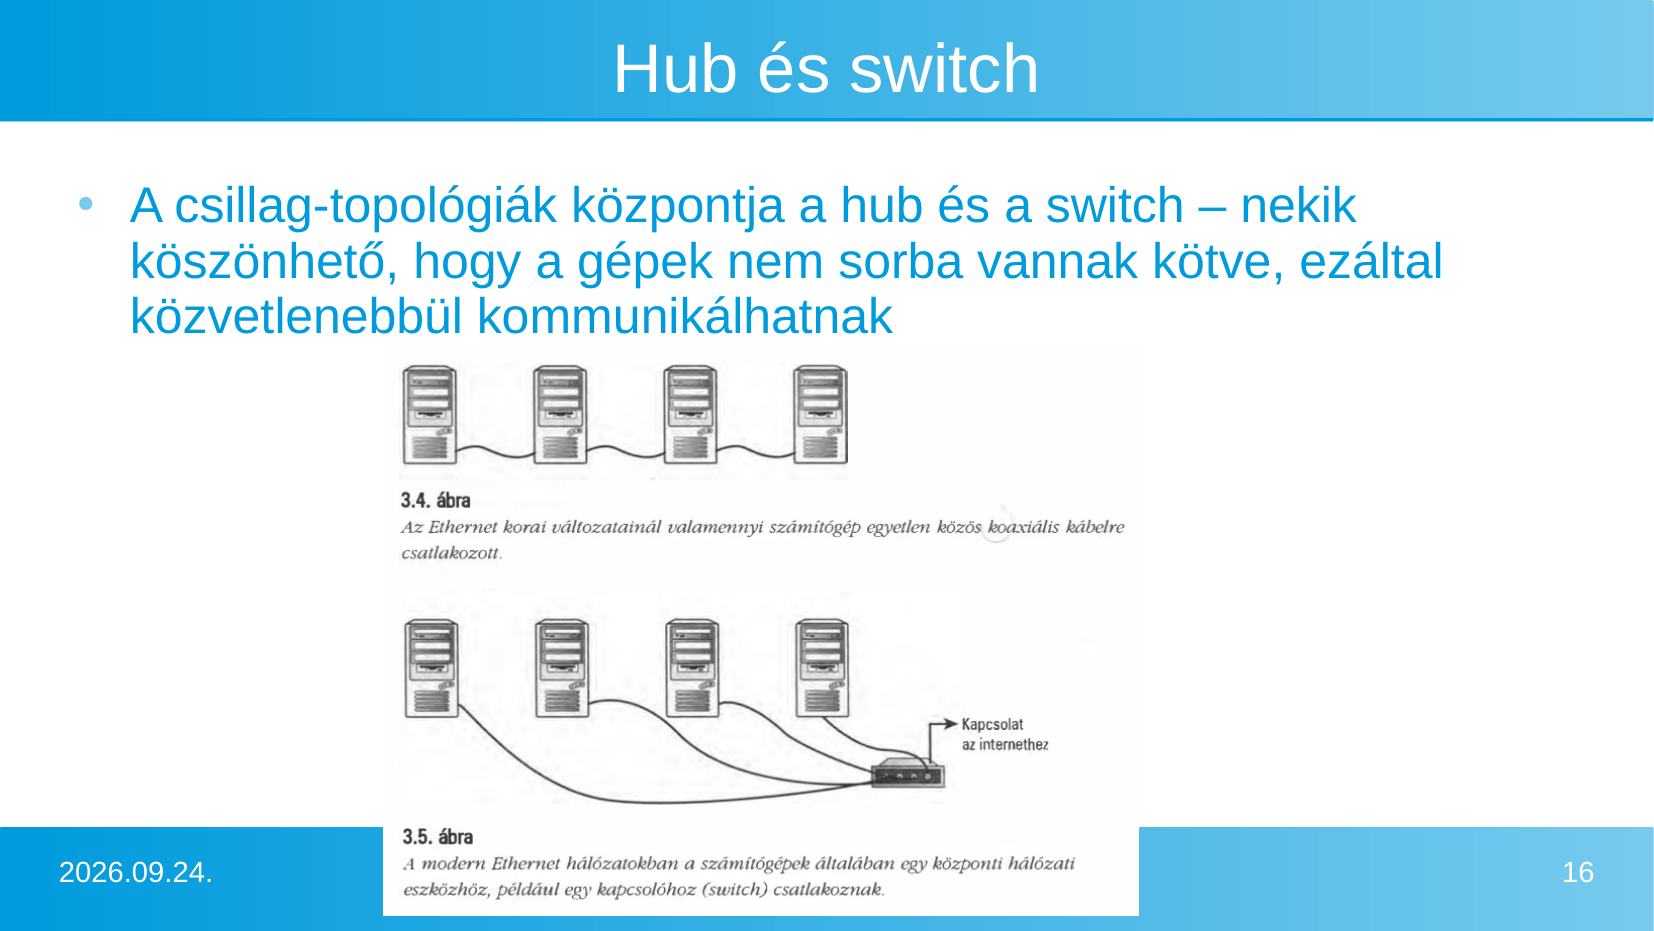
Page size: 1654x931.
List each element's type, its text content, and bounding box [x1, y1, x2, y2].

picture [383, 344, 1139, 916]
title Hub és switch [59, 29, 1595, 108]
list A csillag-topológiák központja a hub és a switch – nekik köszönhető, hogy a gépek nem sorba vannak kötve, ezáltal közvetlenebbül kommunikálhatnak [59, 177, 1595, 384]
